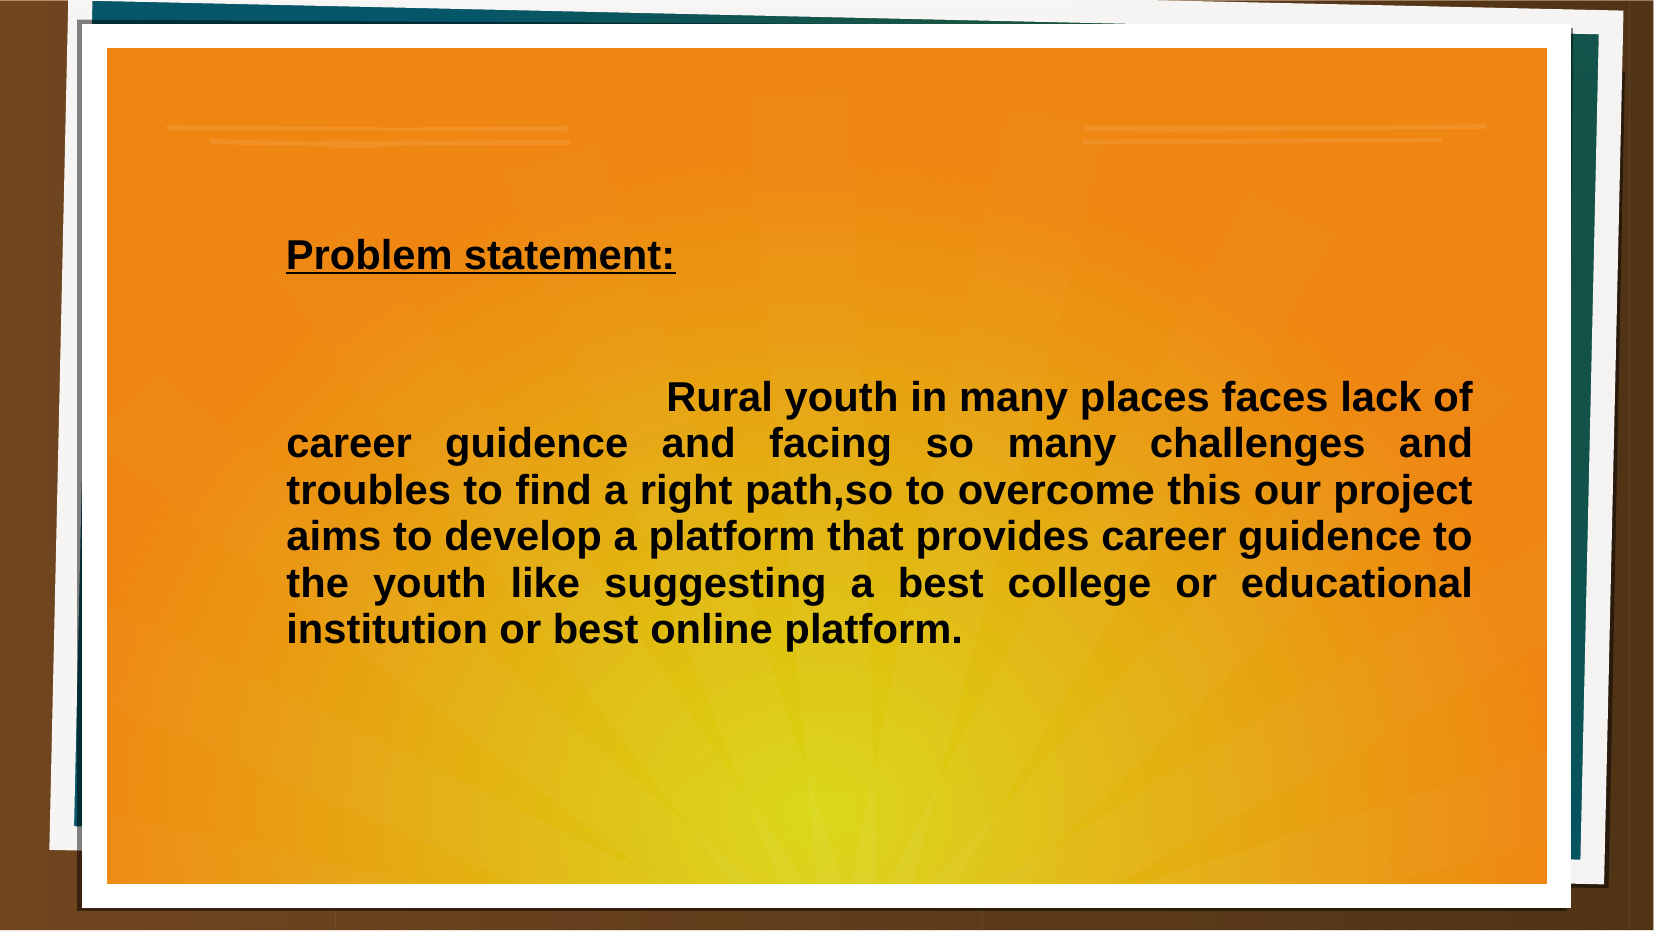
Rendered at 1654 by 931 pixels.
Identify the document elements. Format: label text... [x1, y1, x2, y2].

text_box Problem statement: [248, 224, 815, 286]
text_box Rural youth in many places faces lack of career guidence and facing so many challenges and troubles to find a right path,so to overcome this our project aims to develop a platform that provides career guidence to the youth like suggesting a best college or educational institution or best online platform. [271, 366, 1489, 660]
